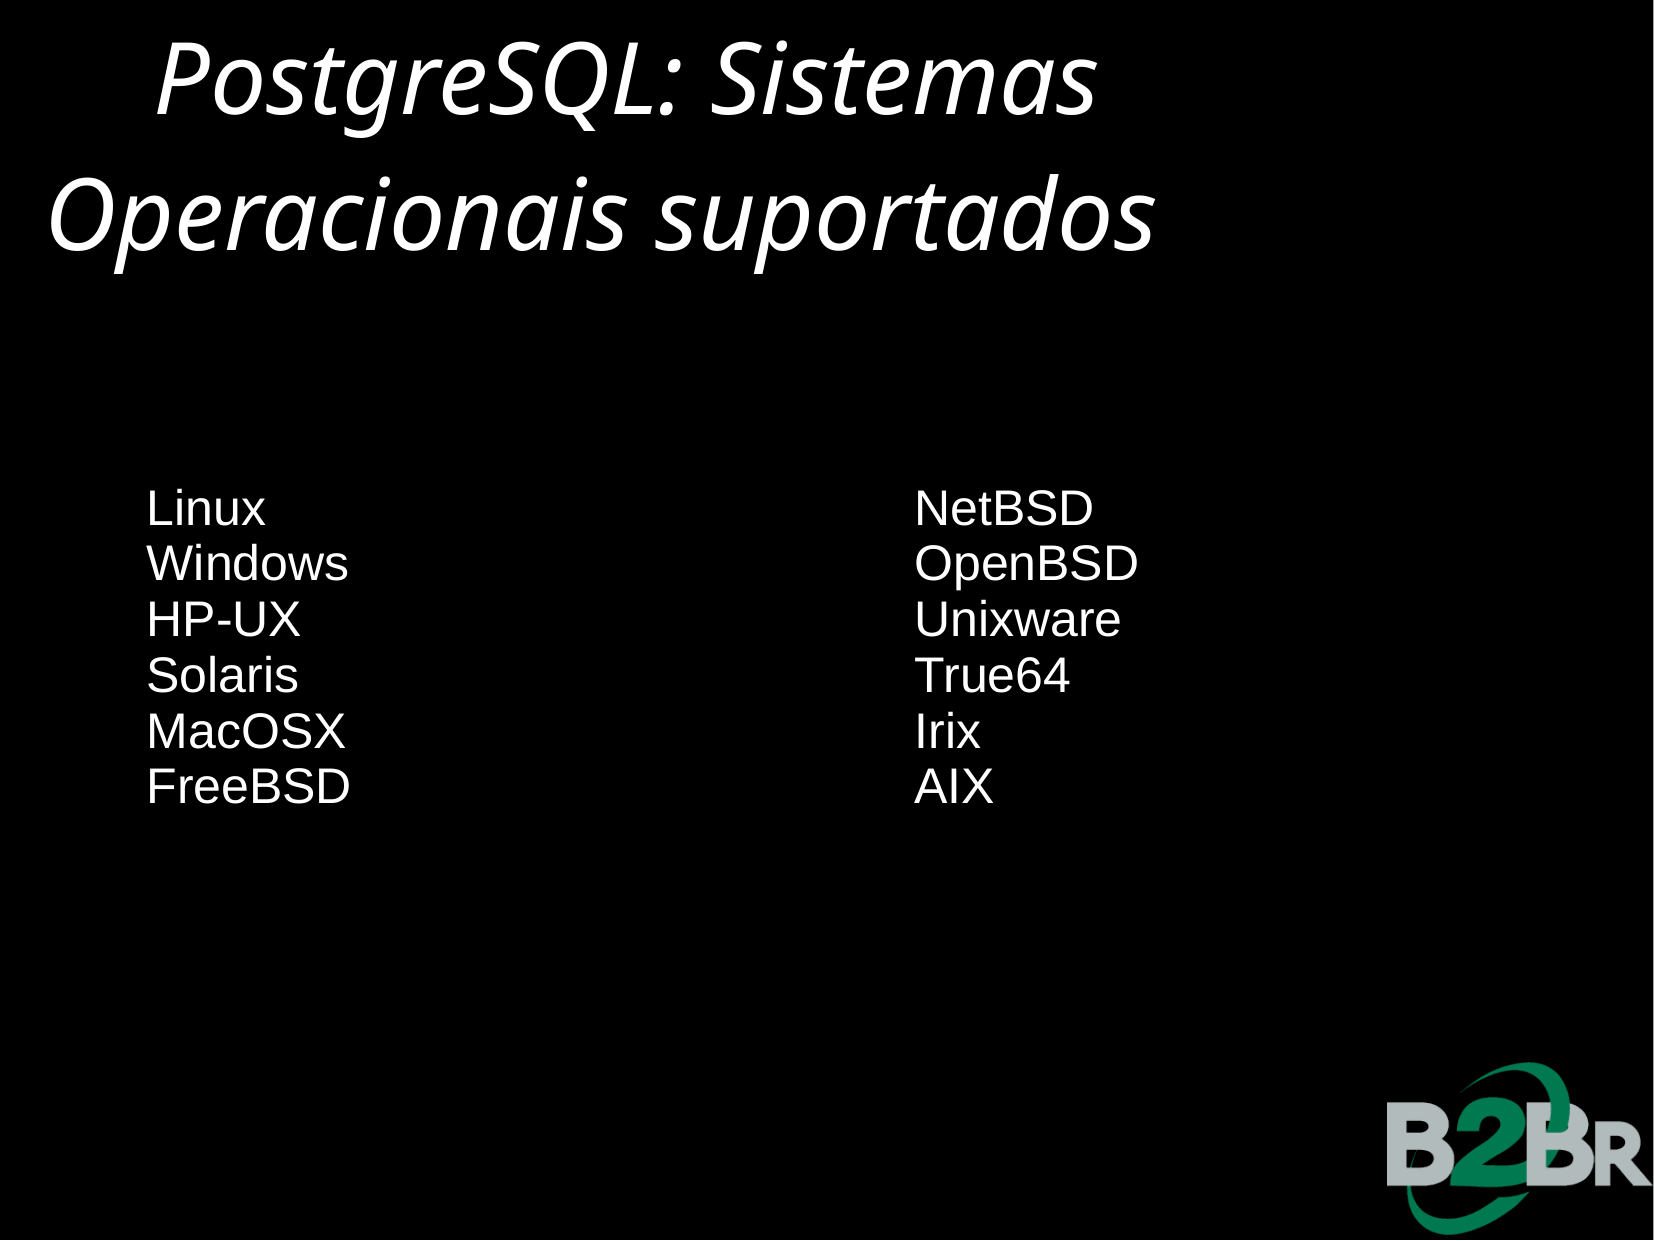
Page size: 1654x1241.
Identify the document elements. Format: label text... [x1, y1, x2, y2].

picture [1387, 1062, 1654, 1235]
text_box NetBSD OpenBSD Unixware True64 Irix AIX [885, 472, 1418, 950]
text_box Linux Windows HP-UX Solaris MacOSX FreeBSD [118, 472, 709, 1004]
text_box PostgreSQL: Sistemas Operacionais suportados [29, 0, 1654, 266]
